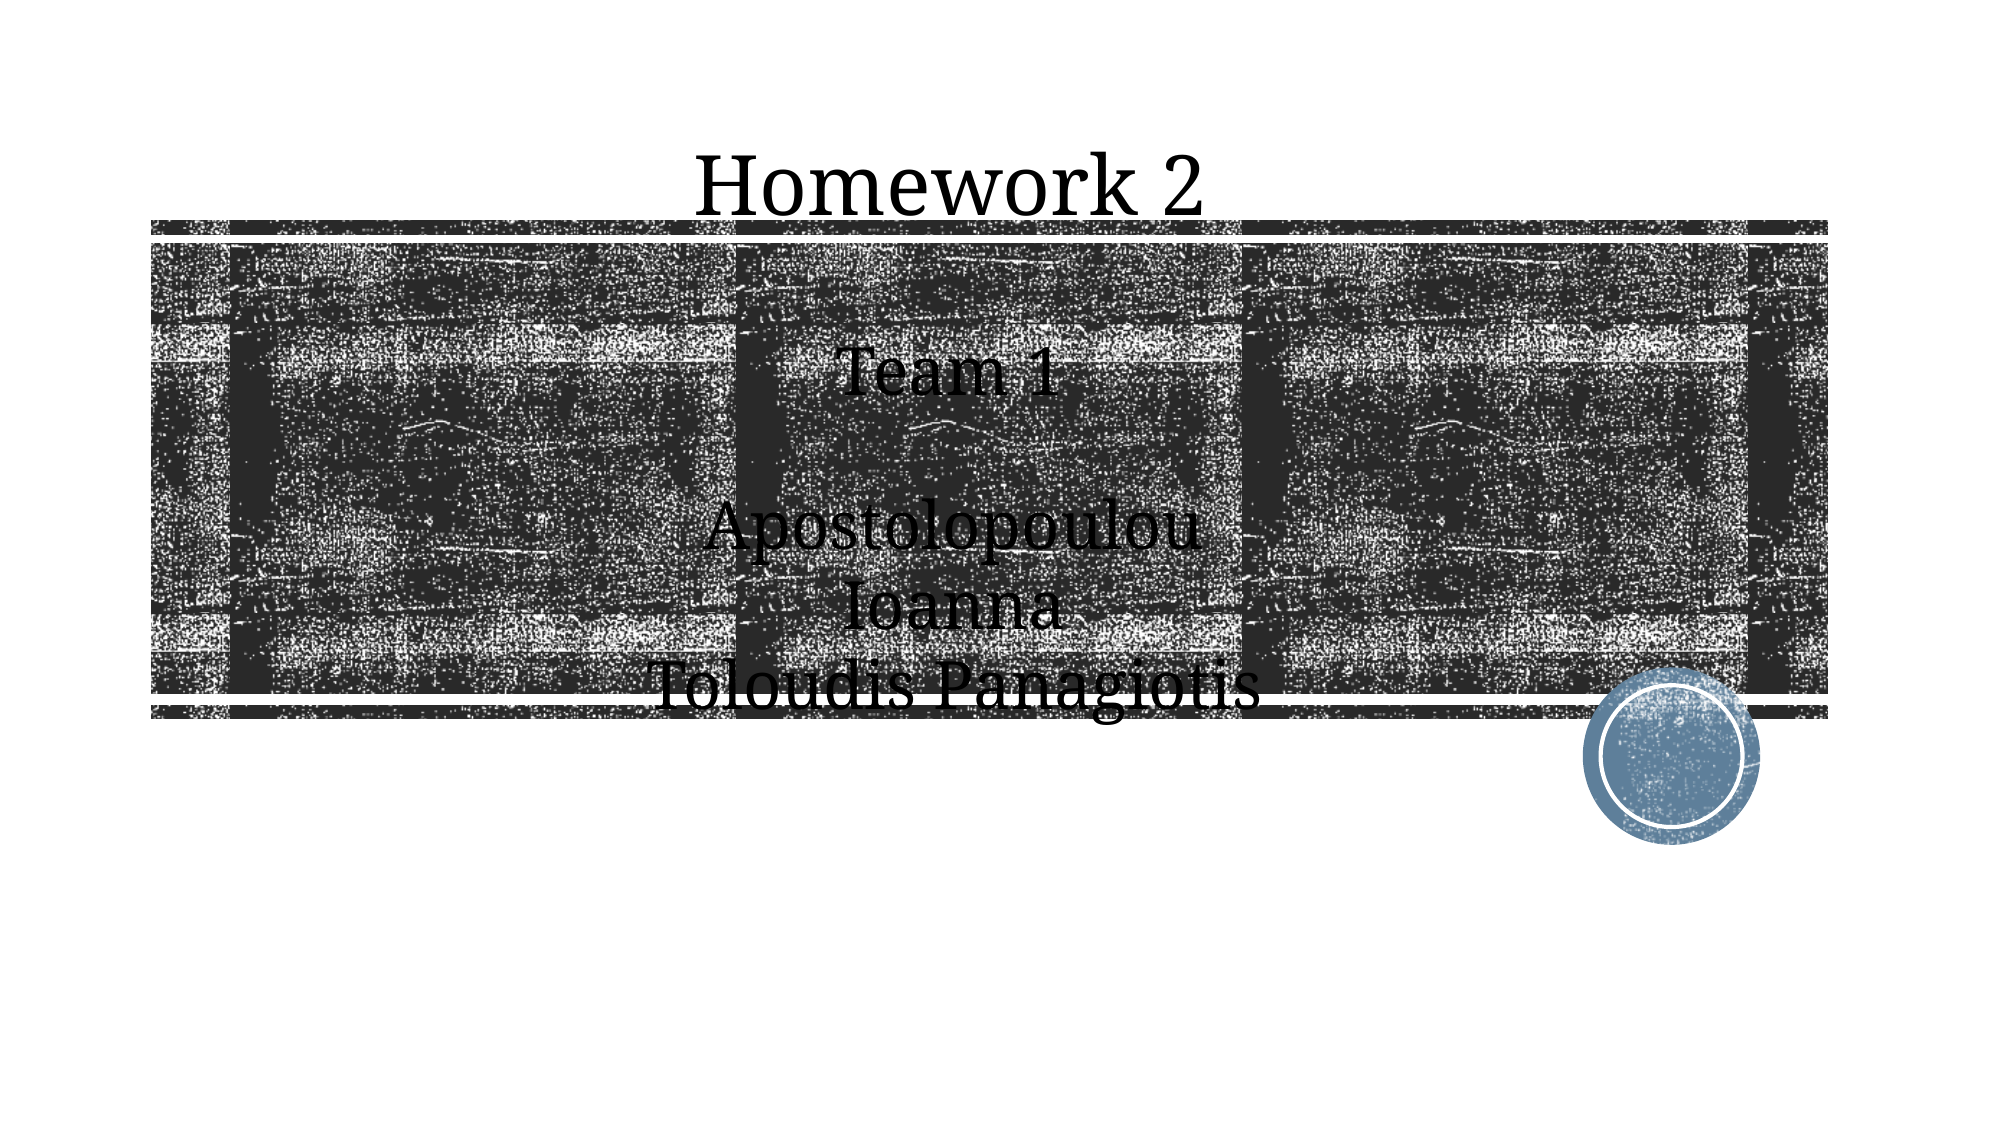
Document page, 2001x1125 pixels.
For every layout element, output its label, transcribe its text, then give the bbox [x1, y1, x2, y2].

text_box Apostolopoulou Ioanna Toloudis Panagiotis [572, 474, 1337, 652]
text_box Homework 2 [107, 124, 1794, 242]
text_box Team 1 [724, 320, 1175, 417]
